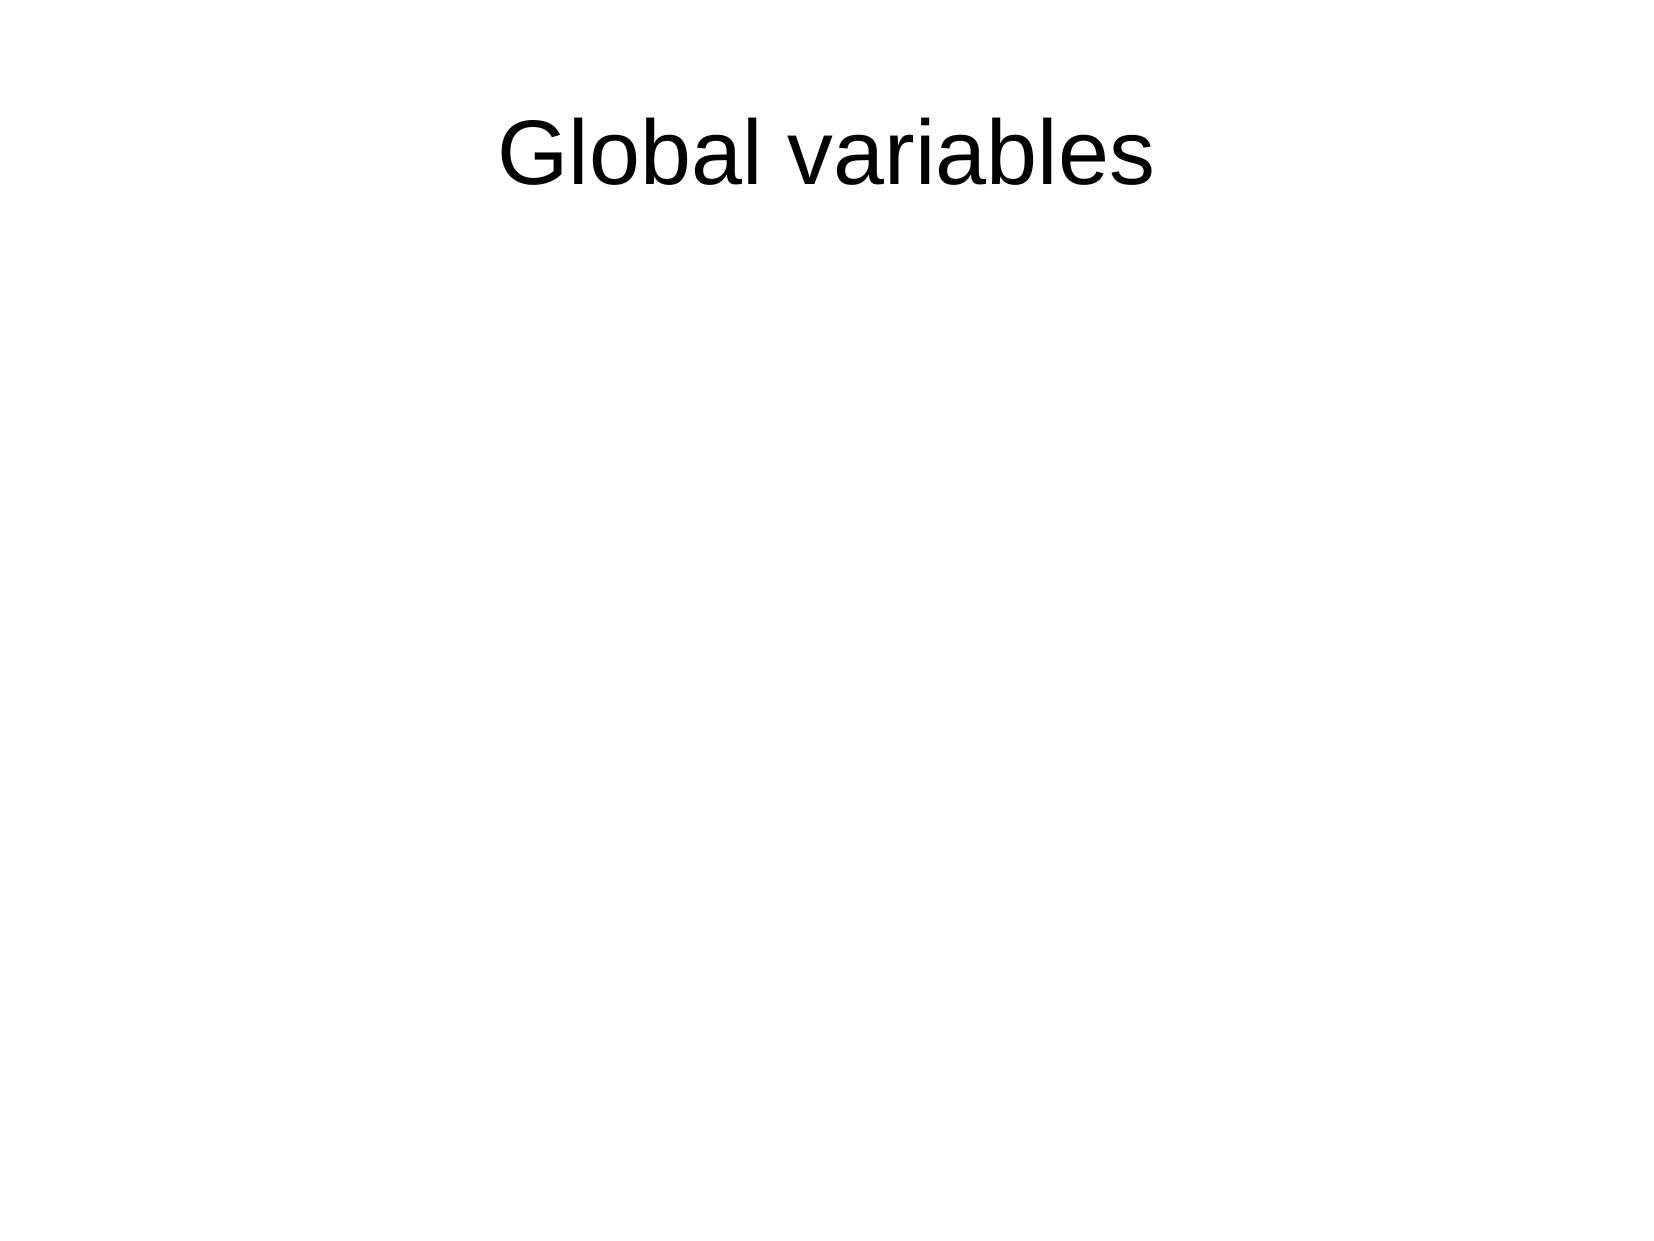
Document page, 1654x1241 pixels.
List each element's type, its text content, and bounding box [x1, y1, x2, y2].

title Global variables [82, 49, 1571, 257]
